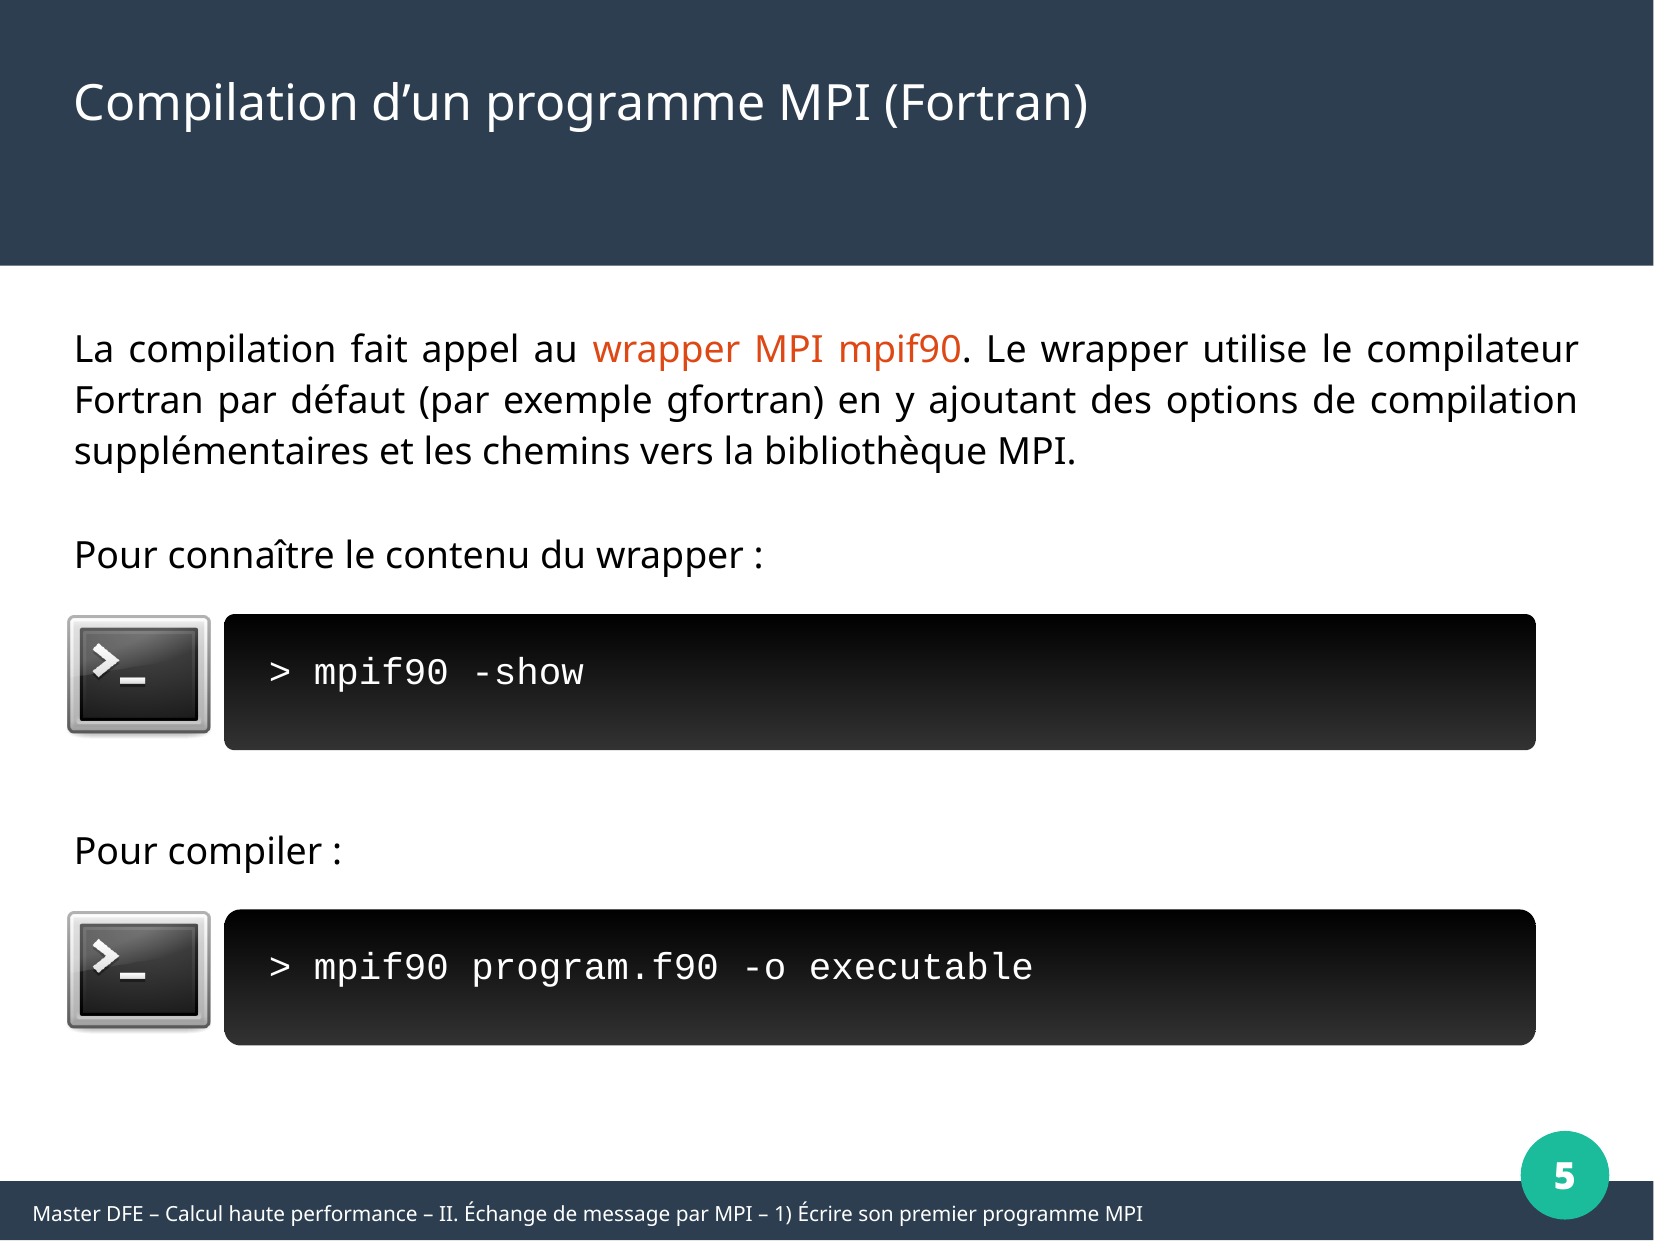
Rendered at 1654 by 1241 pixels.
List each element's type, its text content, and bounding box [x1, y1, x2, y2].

text_box [224, 910, 1536, 1046]
picture [64, 911, 213, 1034]
text_box > mpif90 program.f90 -o executable [253, 940, 1524, 1034]
text_box Pour connaître le contenu du wrapper : [59, 521, 1595, 615]
text_box La compilation fait appel au wrapper MPI mpif90. Le wrapper utilise le compilateur Fortran par défaut (par exemple gfortran) en y ajoutant des options de compilation supplémentaires et les chemins vers la bibliothèque MPI. [59, 314, 1595, 483]
text_box Master DFE – Calcul haute performance – II. Échange de message par MPI – 1) Écrire son premier programme MPI [17, 1191, 1436, 1235]
text_box > mpif90 -show [253, 645, 1524, 739]
picture [64, 615, 213, 739]
text_box Pour compiler : [59, 816, 1595, 910]
text_box Compilation d’un programme MPI (Fortran) [59, 59, 1477, 142]
text_box [224, 615, 1536, 751]
